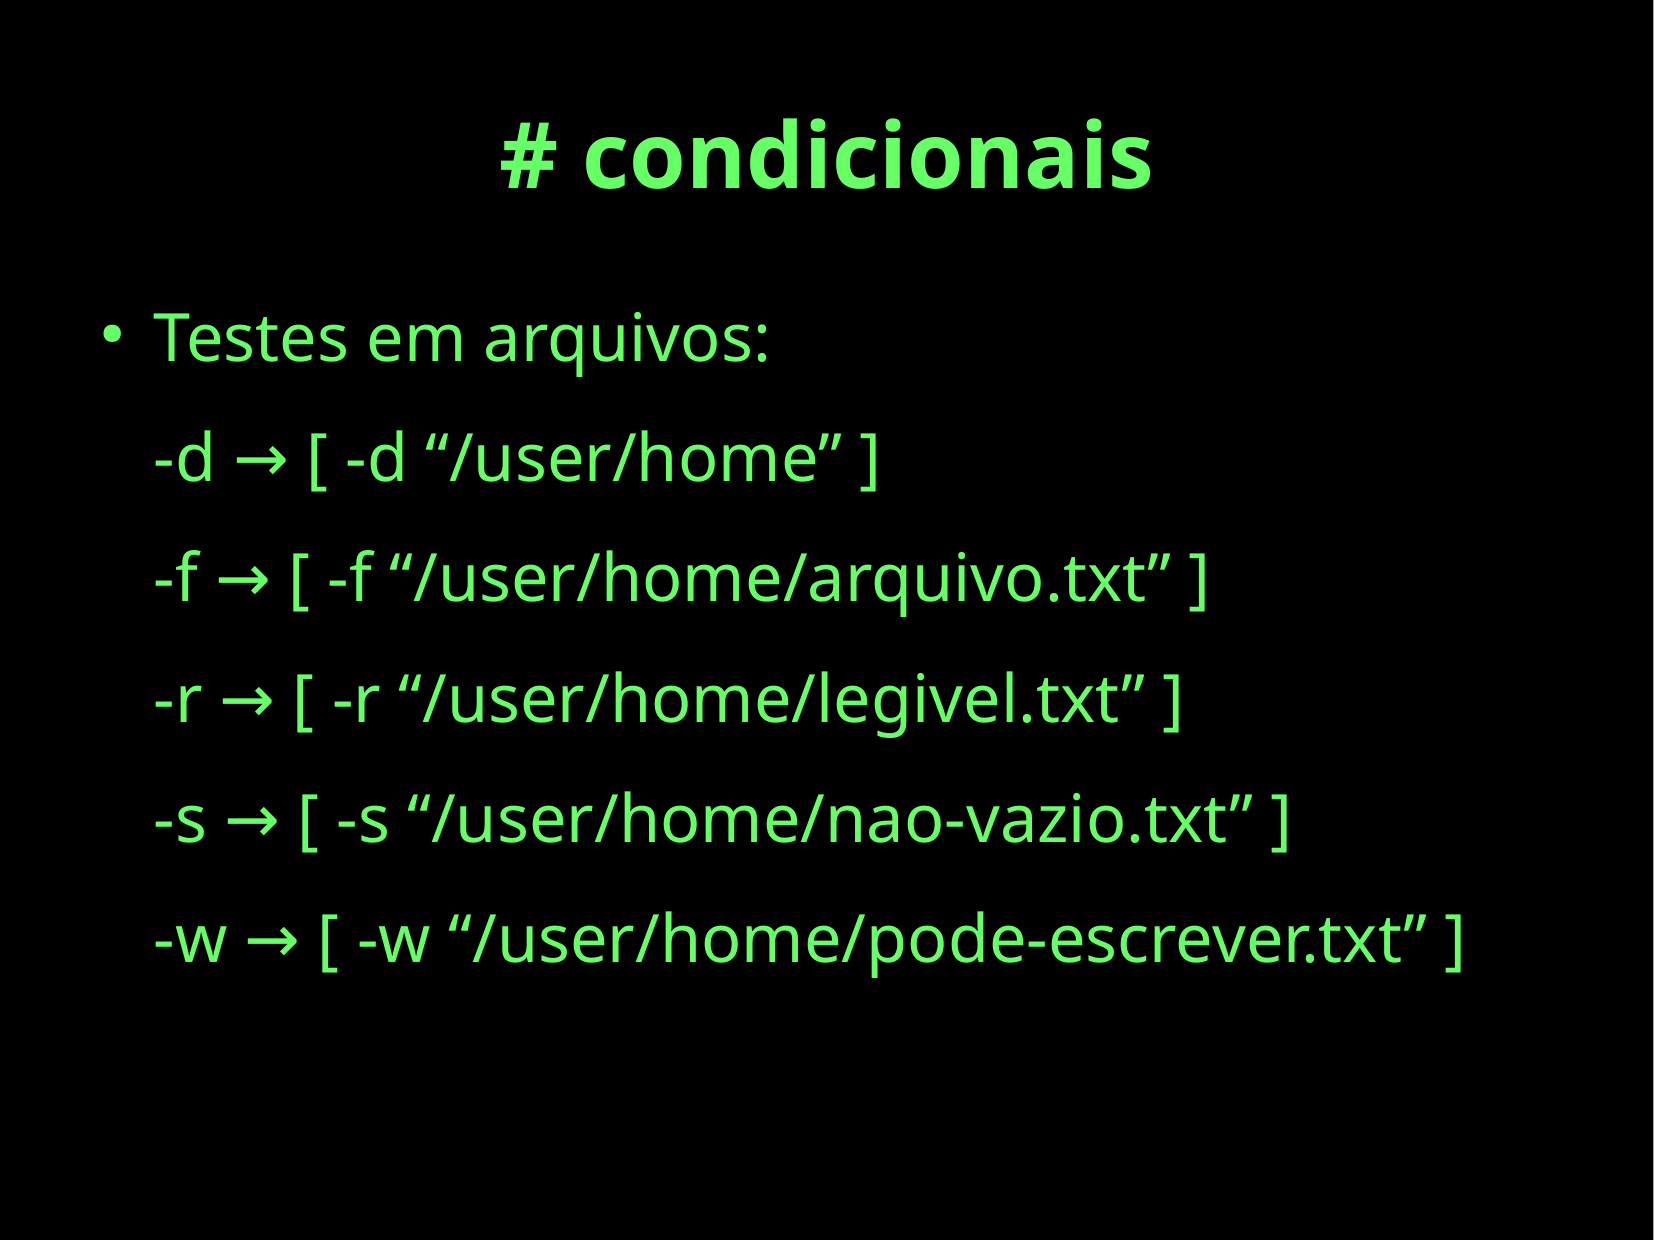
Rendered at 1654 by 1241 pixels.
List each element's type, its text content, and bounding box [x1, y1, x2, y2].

list Testes em arquivos: -d → [ -d “/user/home” ] -f → [ -f “/user/home/arquivo.txt” ] -r → [ -r “/user/home/legivel.txt” ] -s → [ -s “/user/home/nao-vazio.txt” ] -w → [ -w “/user/home/pode-escrever.txt” ] [82, 290, 1571, 1010]
title # condicionais [82, 49, 1571, 257]
